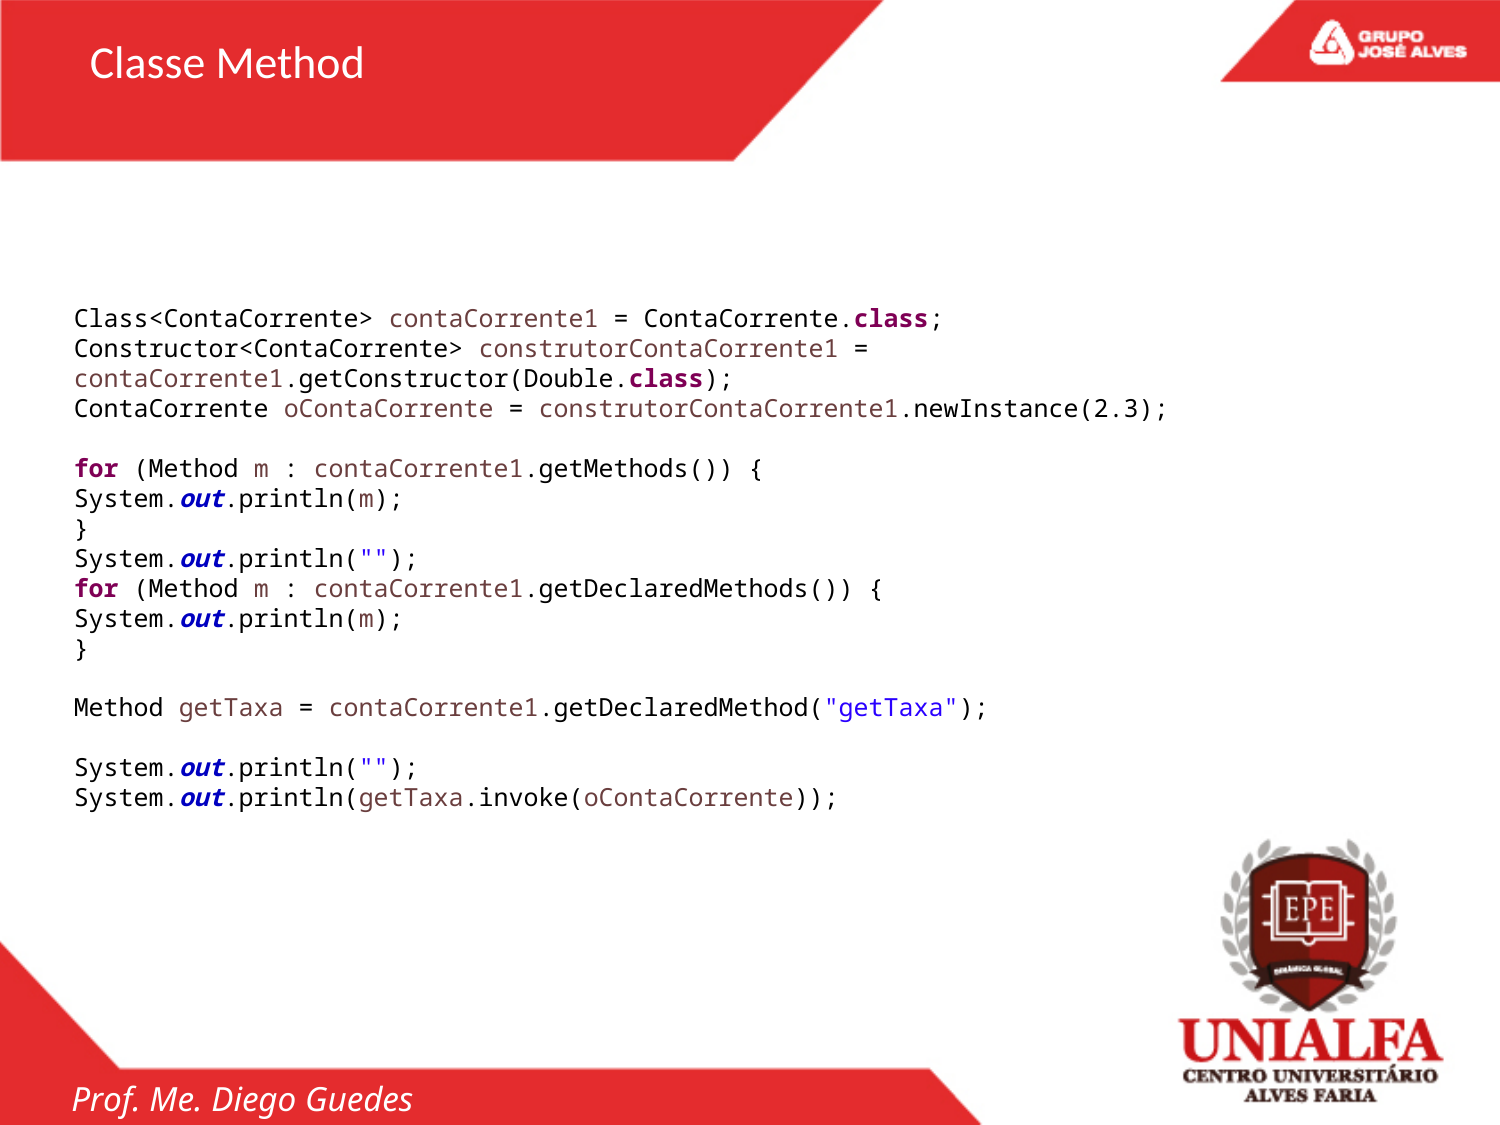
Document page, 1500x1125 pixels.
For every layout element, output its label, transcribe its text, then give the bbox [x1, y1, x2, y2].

text_box Class<ContaCorrente> contaCorrente1 = ContaCorrente.class; Constructor<ContaCorrente> construtorContaCorrente1 = contaCorrente1.getConstructor(Double.class); ContaCorrente oContaCorrente = construtorContaCorrente1.newInstance(2.3); for (Method m : contaCorrente1.getMethods()) { System.out.println(m); } System.out.println(""); for (Method m : contaCorrente1.getDeclaredMethods()) { System.out.println(m); } Method getTaxa = contaCorrente1.getDeclaredMethod("getTaxa"); System.out.println(""); System.out.println(getTaxa.invoke(oContaCorrente)); [59, 295, 1437, 820]
text_box Prof. Me. Diego Guedes [56, 1070, 711, 1125]
text_box Classe Method [75, 25, 805, 96]
picture [0, 0, 1500, 1125]
